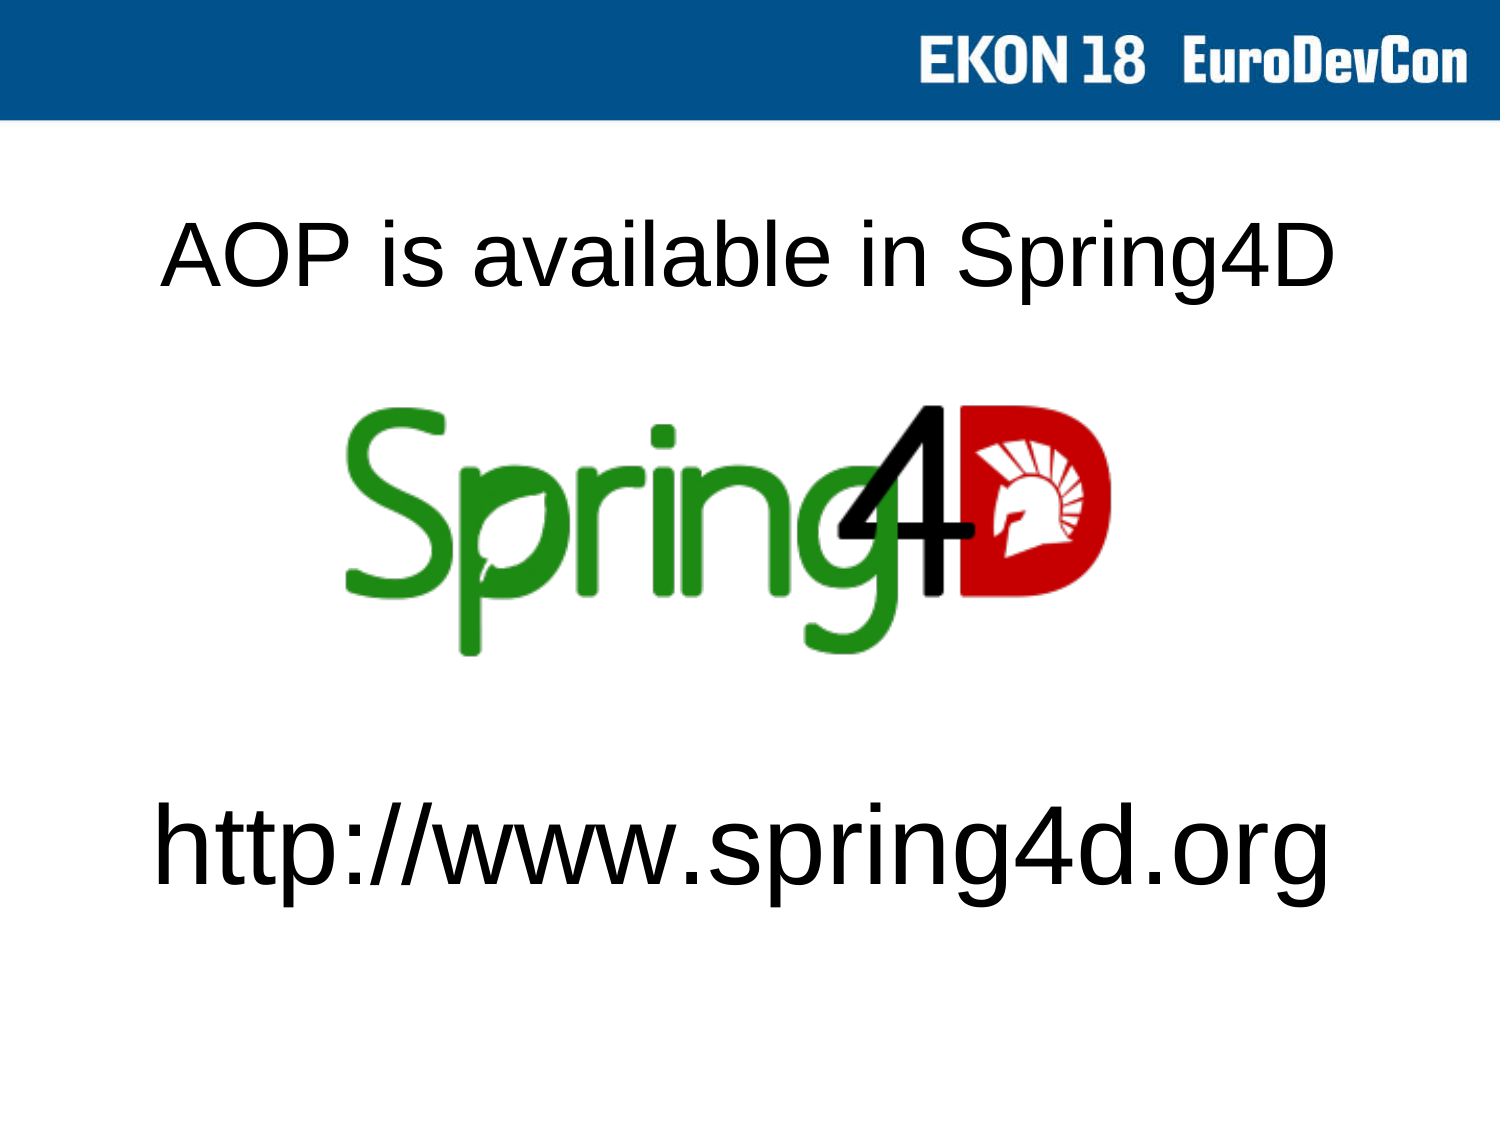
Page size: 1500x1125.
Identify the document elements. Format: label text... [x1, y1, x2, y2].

text_box http://www.spring4d.org [120, 765, 1366, 915]
picture [0, 0, 1500, 1125]
title AOP is available in Spring4D [112, 162, 1388, 338]
